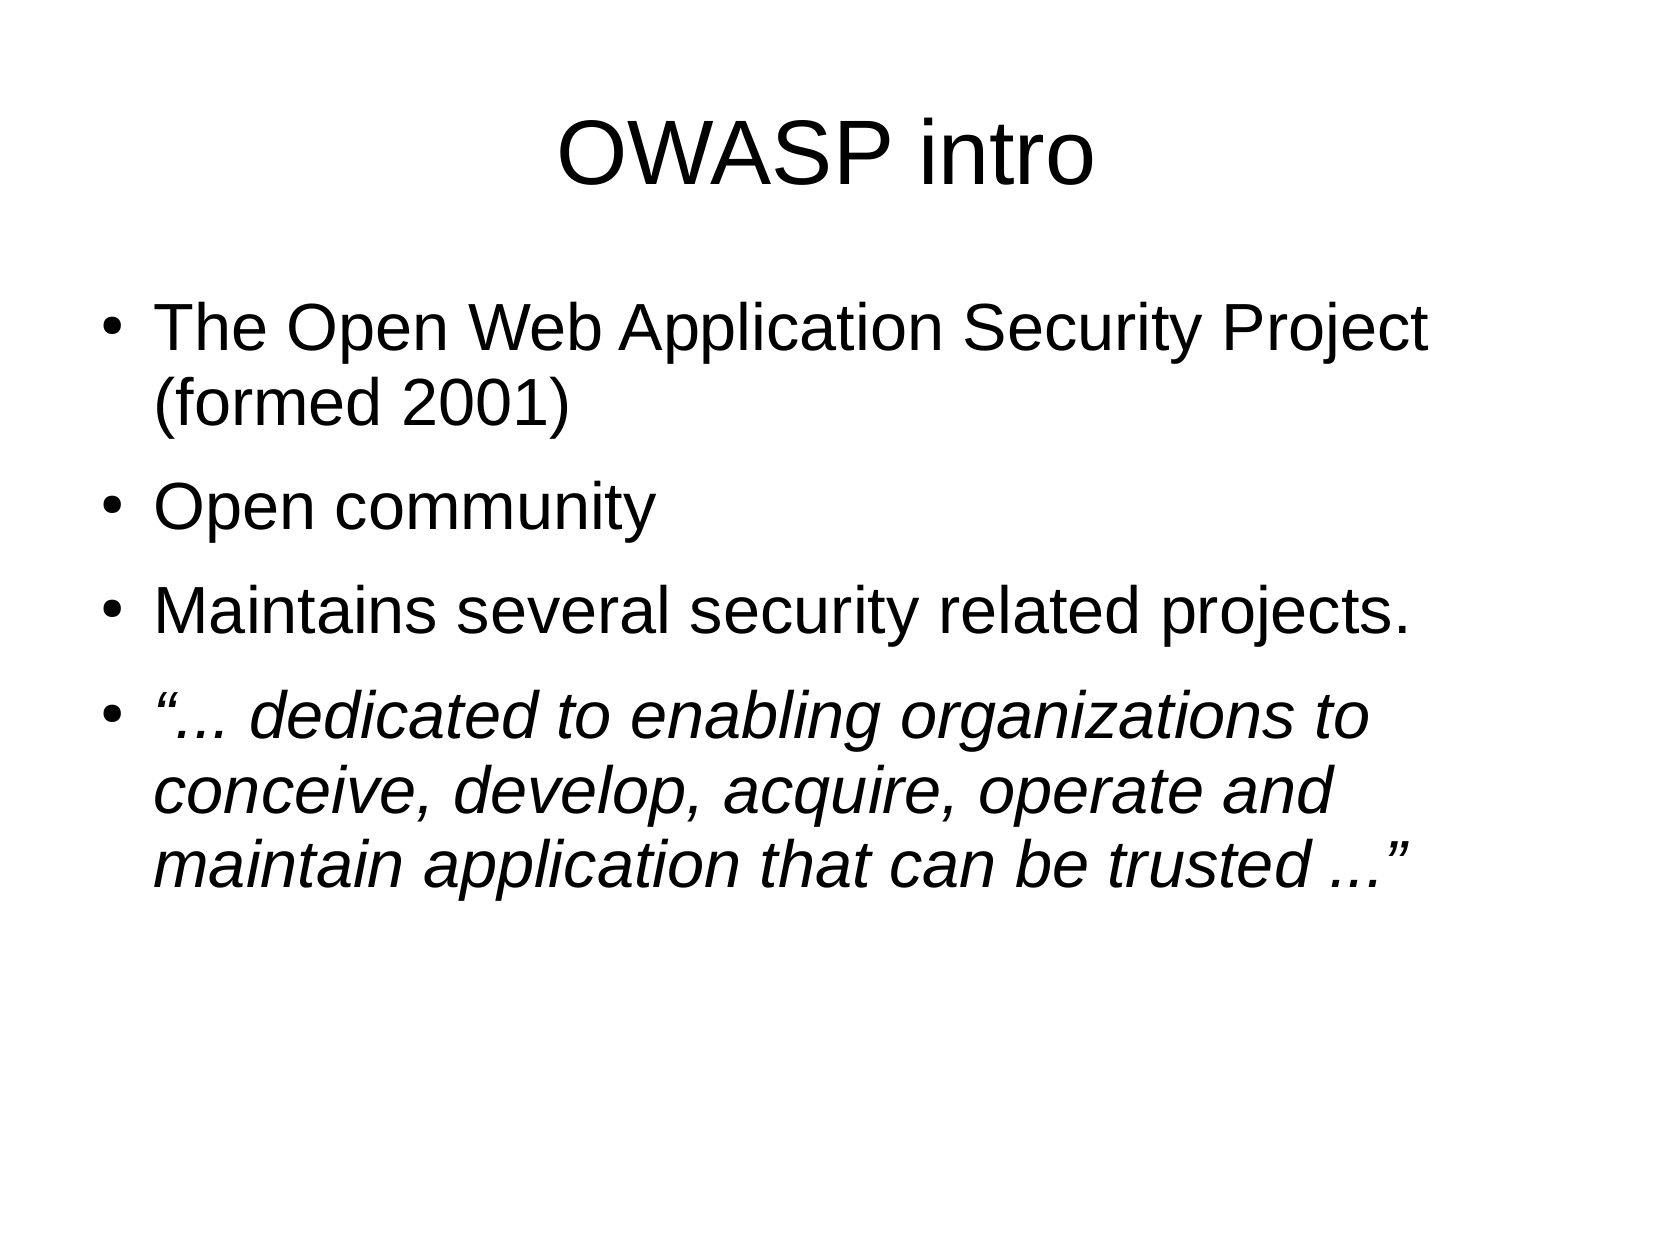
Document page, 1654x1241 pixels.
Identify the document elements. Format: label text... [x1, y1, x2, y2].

list The Open Web Application Security Project (formed 2001) Open community Maintains several security related projects. “... dedicated to enabling organizations to conceive, develop, acquire, operate and maintain application that can be trusted ...” [82, 290, 1538, 1010]
title OWASP intro [82, 49, 1571, 257]
